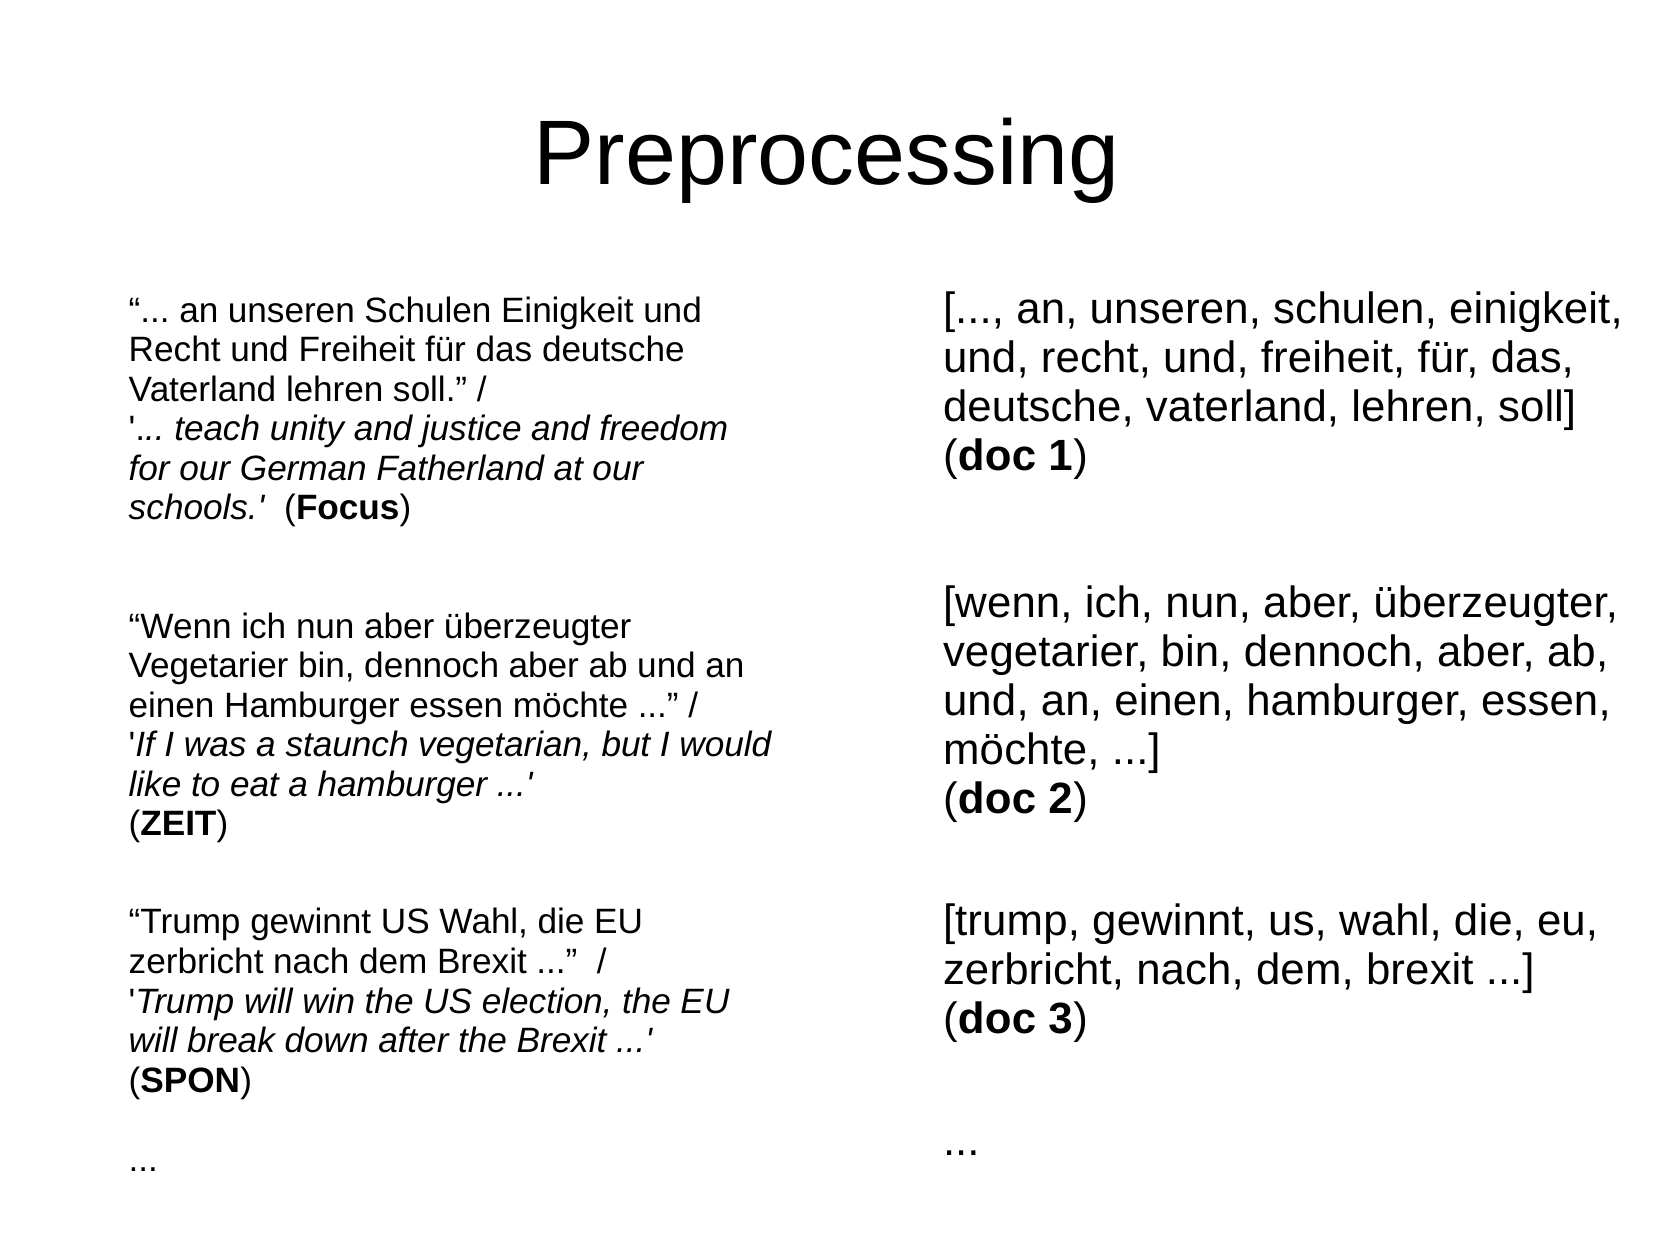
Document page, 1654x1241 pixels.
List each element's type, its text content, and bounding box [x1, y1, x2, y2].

list “... an unseren Schulen Einigkeit und Recht und Freiheit für das deutsche Vaterland lehren soll.” / '... teach unity and justice and freedom for our German Fatherland at our schools.' (Focus) “Wenn ich nun aber überzeugter Vegetarier bin, dennoch aber ab und an einen Hamburger essen möchte ...” / 'If I was a staunch vegetarian, but I would like to eat a hamburger ...' (ZEIT) “Trump gewinnt US Wahl, die EU zerbricht nach dem Brexit ...” / 'Trump will win the US election, the EU will break down after the Brexit ...' (SPON) ... [82, 290, 780, 1182]
title Preprocessing [82, 49, 1571, 257]
list [..., an, unseren, schulen, einigkeit, und, recht, und, freiheit, für, das, deutsche, vaterland, lehren, soll] (doc 1) [wenn, ich, nun, aber, überzeugter, vegetarier, bin, dennoch, aber, ab, und, an, einen, hamburger, essen, möchte, ...] (doc 2) [trump, gewinnt, us, wahl, die, eu, zerbricht, nach, dem, brexit ...] (doc 3) ... [885, 283, 1630, 1217]
